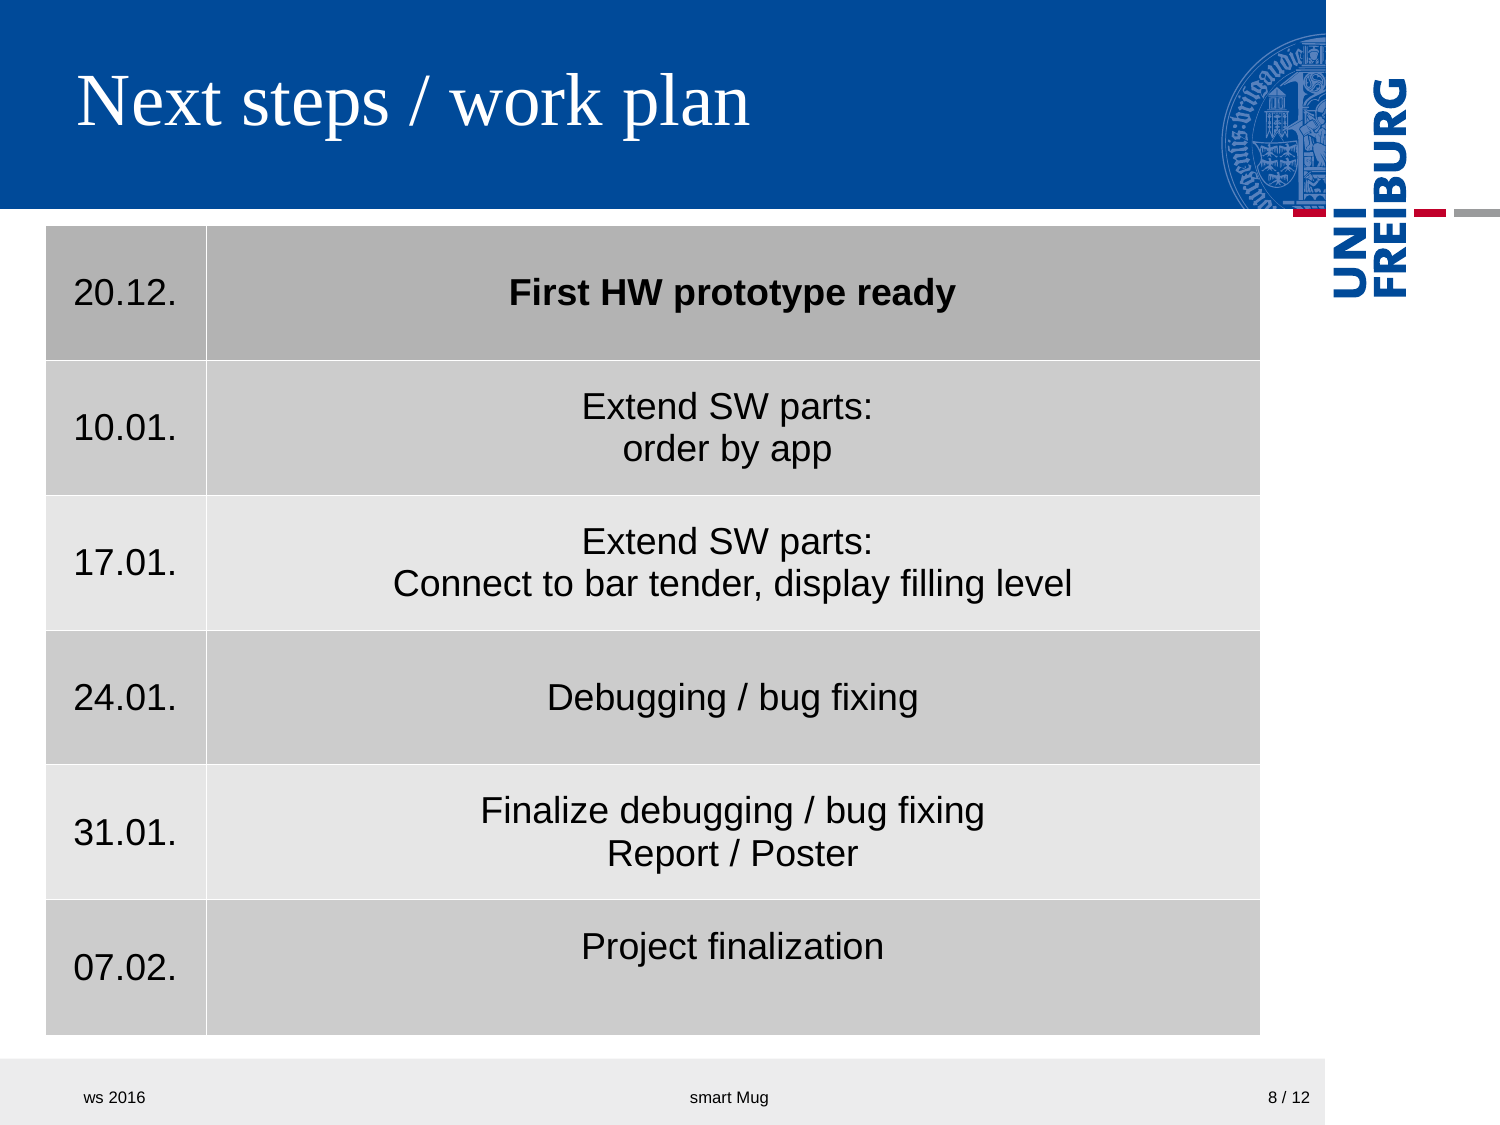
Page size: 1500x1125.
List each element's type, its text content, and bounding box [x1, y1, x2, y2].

table_cell 31.01. [46, 765, 206, 899]
table_cell 24.01. [46, 631, 206, 764]
title Next steps / work plan [76, 50, 1235, 169]
table_cell Project finalization [207, 900, 1260, 1035]
table_cell Extend SW parts: Connect to bar tender, display filling level [207, 496, 1260, 630]
table_cell Extend SW parts: order by app [207, 361, 1260, 495]
table_cell 10.01. [46, 361, 206, 495]
table_header 20.12. [46, 226, 206, 360]
table_cell Finalize debugging / bug fixing Report / Poster [207, 765, 1260, 899]
table_cell Debugging / bug fixing [207, 631, 1260, 764]
table_cell 07.02. [46, 900, 206, 1035]
table_cell 17.01. [46, 496, 206, 630]
table_header First HW prototype ready [207, 226, 1260, 360]
